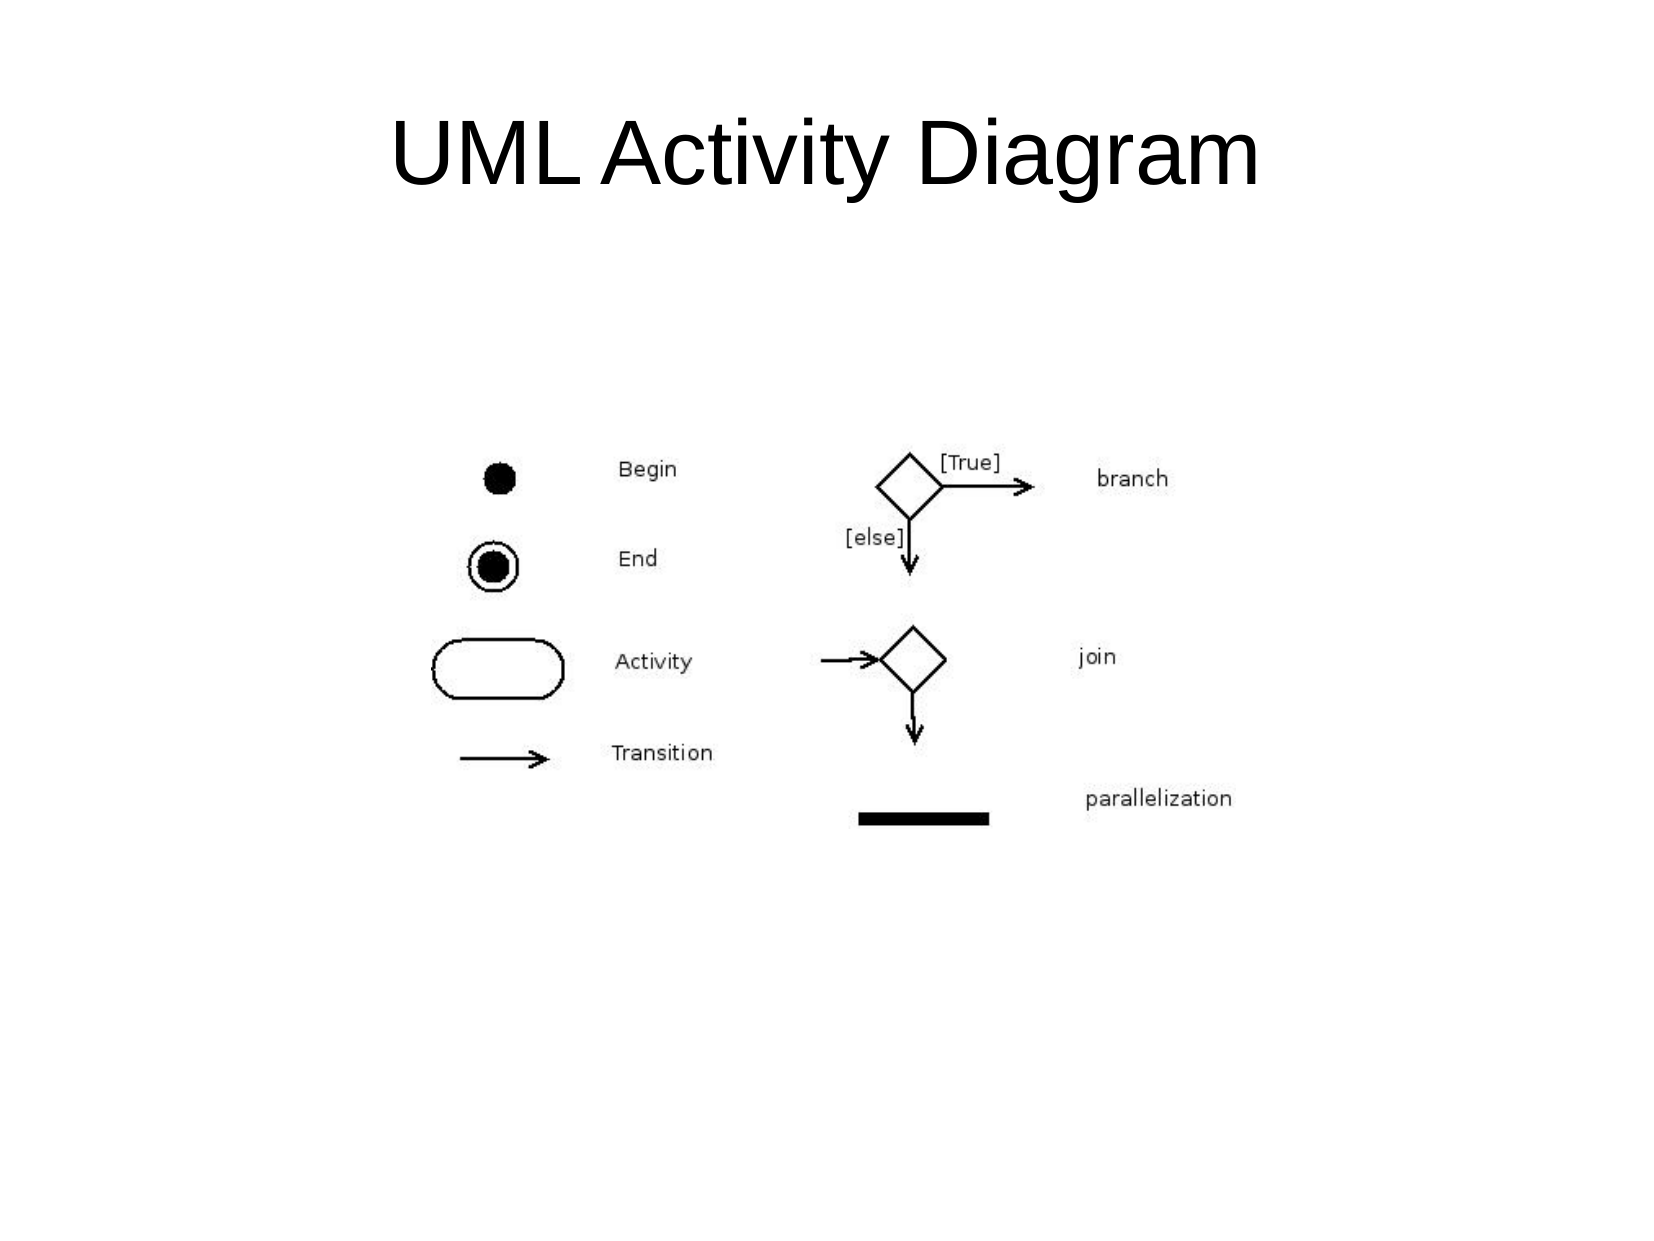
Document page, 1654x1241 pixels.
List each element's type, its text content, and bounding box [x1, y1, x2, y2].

title UML Activity Diagram [82, 56, 1571, 250]
picture [431, 418, 1236, 829]
